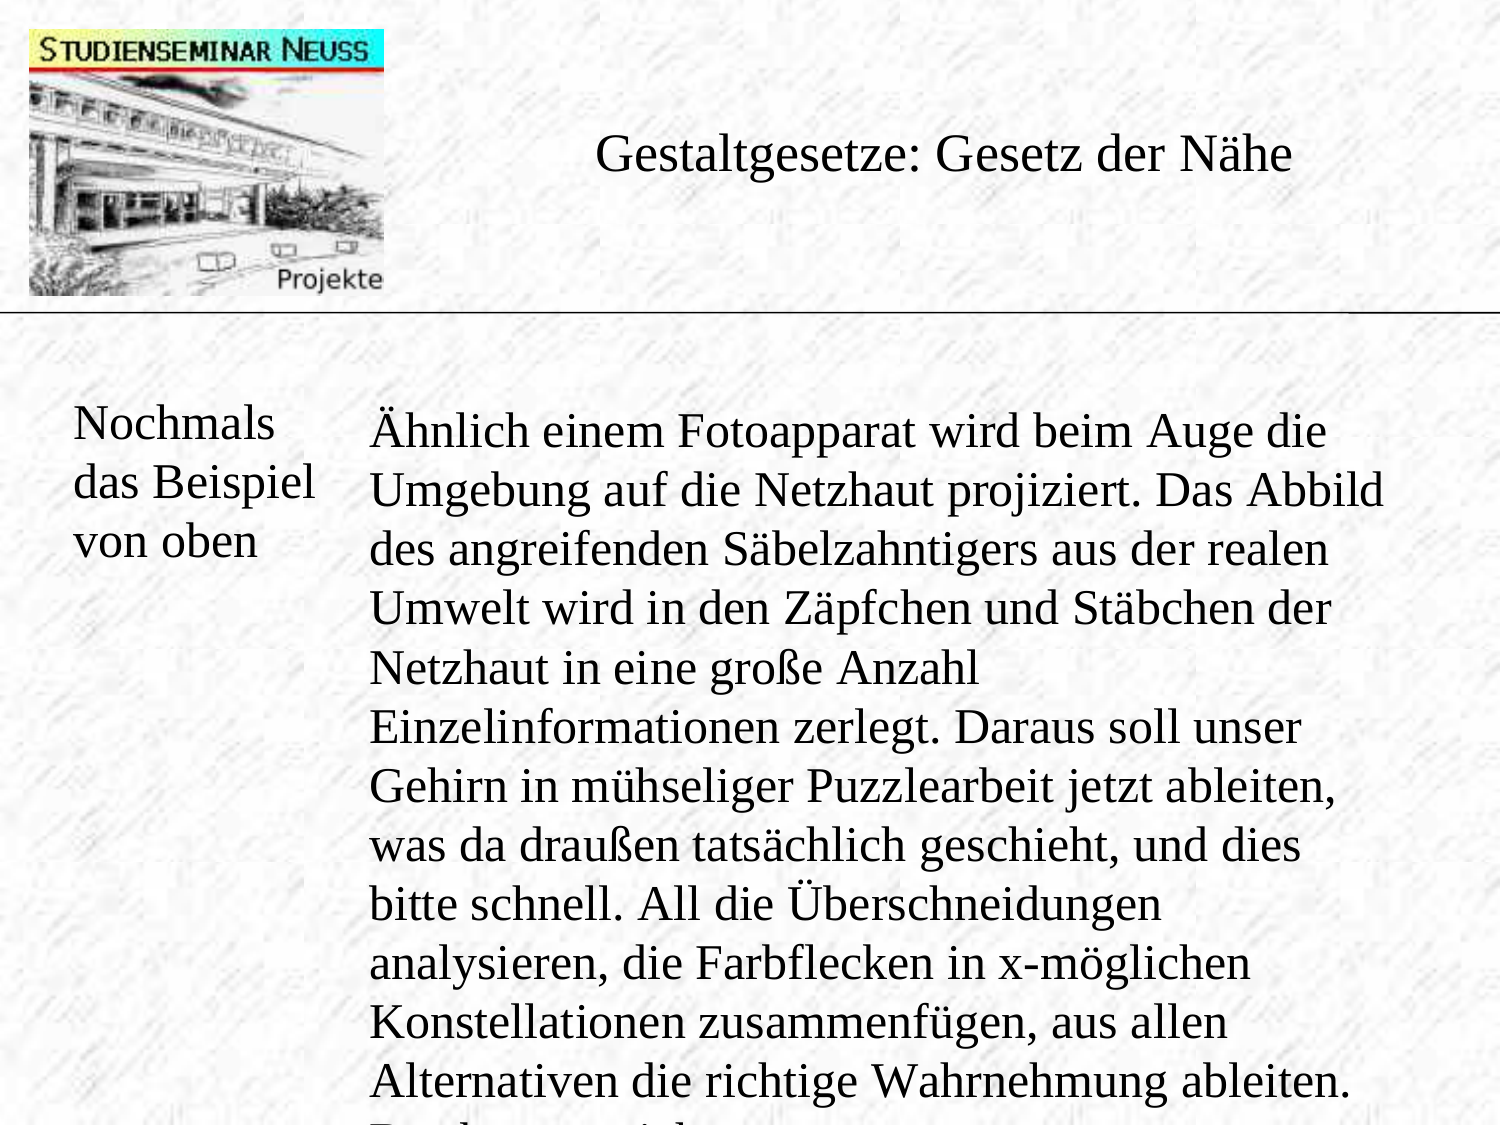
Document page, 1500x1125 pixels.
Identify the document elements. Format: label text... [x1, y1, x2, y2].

text_box Ähnlich einem Fotoapparat wird beim Auge die Umgebung auf die Netzhaut projiziert. Das Abbild des angreifenden Säbelzahntigers aus der realen Umwelt wird in den Zäpfchen und Stäbchen der Netzhaut in eine große Anzahl Einzelinformationen zerlegt. Daraus soll unser Gehirn in mühseliger Puzzlearbeit jetzt ableiten, was da draußen tatsächlich geschieht, und dies bitte schnell. All die Überschneidungen analysieren, die Farbflecken in x-möglichen Konstellationen zusammenfügen, aus allen Alternativen die richtige Wahrnehmung ableiten. Das kommt nicht gut. [354, 391, 1418, 1125]
text_box Nochmals das Beispiel von oben [59, 383, 355, 573]
picture [0, 0, 1500, 311]
text_box Gestaltgesetze: Gesetz der Nähe [472, 118, 1418, 191]
picture [0, 314, 1500, 1125]
